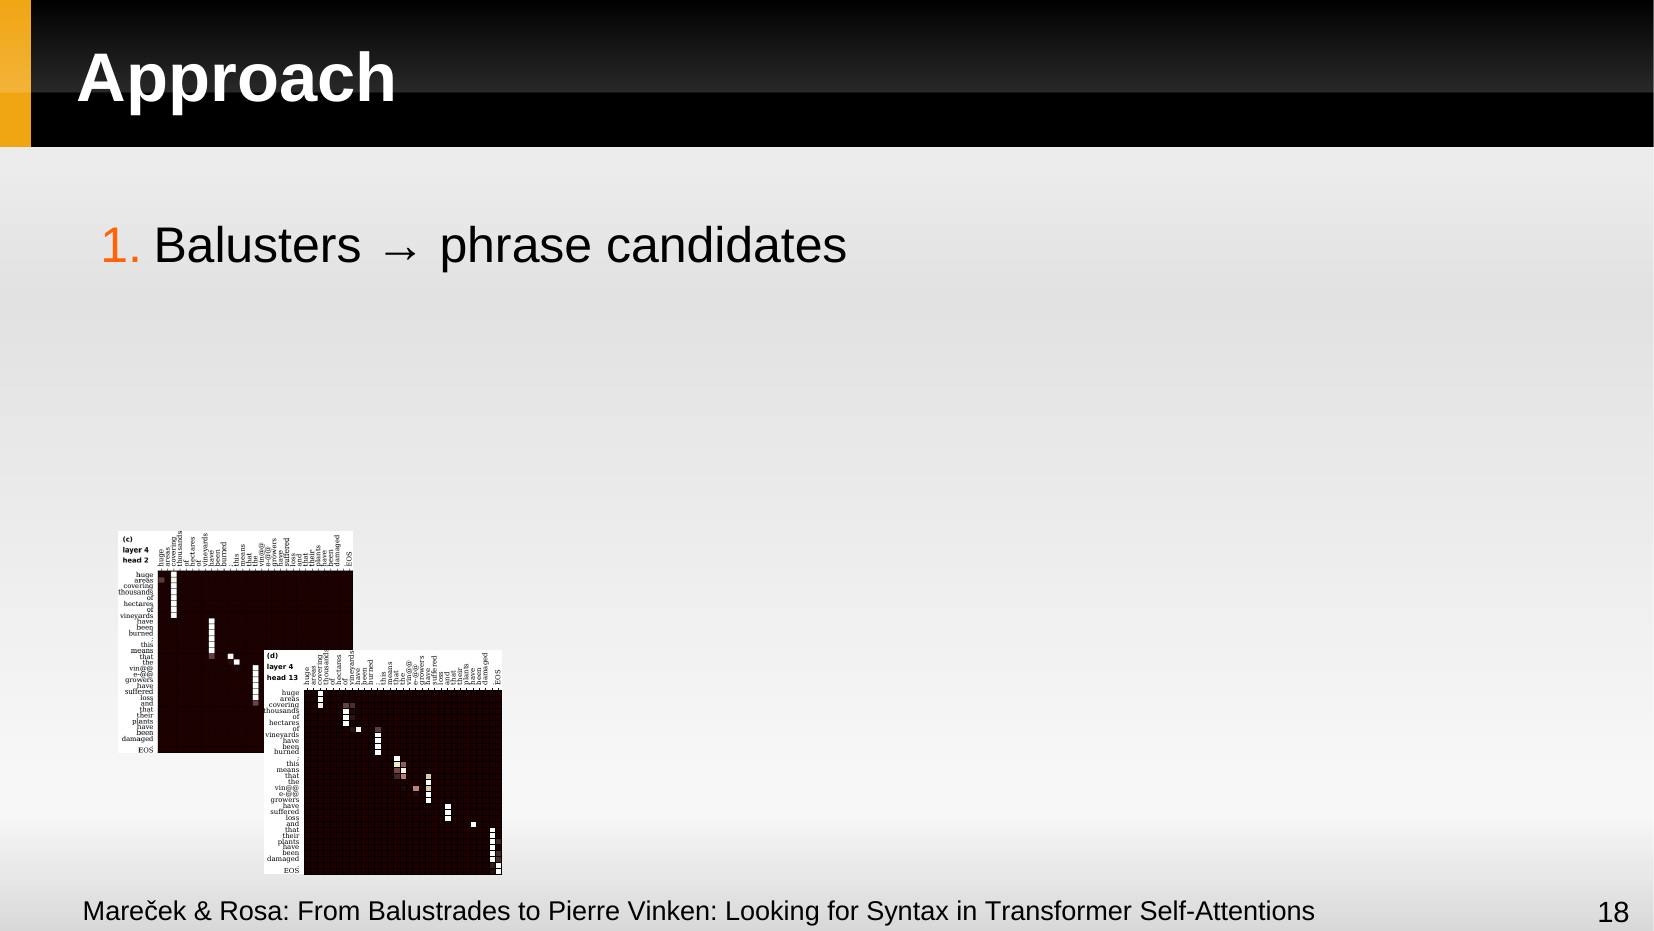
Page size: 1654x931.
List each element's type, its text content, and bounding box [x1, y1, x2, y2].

list Balusters → phrase candidates [82, 217, 1595, 832]
title Approach [76, 0, 1625, 156]
picture [0, 0, 1654, 931]
